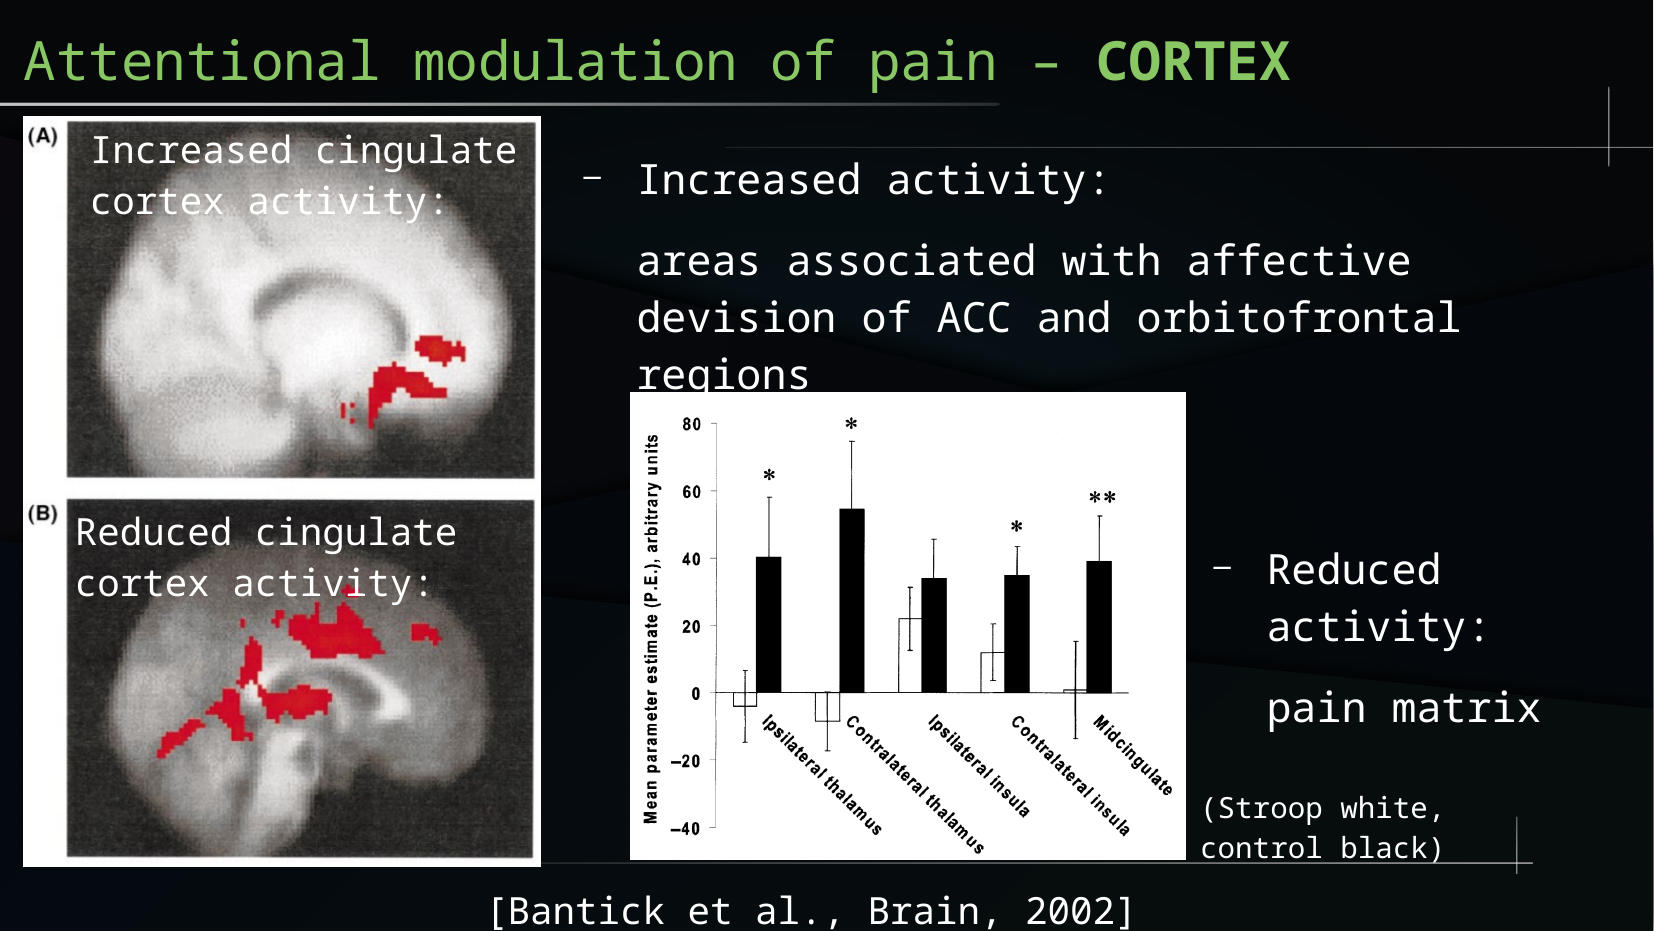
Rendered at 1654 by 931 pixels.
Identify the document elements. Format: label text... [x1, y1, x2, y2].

text_box Increased cingulate cortex activity: [75, 116, 534, 206]
title Attentional modulation of pain – CORTEX [23, 0, 1589, 134]
text_box (Stroop white, control black) [1185, 780, 1654, 870]
list Reduced activity: pain matrix [1186, 540, 1621, 780]
list Increased activity: areas associated with affective devision of ACC and orbitofrontal regions [541, 150, 1486, 421]
picture [0, 0, 1654, 931]
picture [253, 206, 263, 212]
picture [118, 206, 129, 212]
text_box Reduced cingulate cortex activity: [60, 498, 519, 589]
text_box [Bantick et al., Brain, 2002] [470, 877, 1191, 931]
